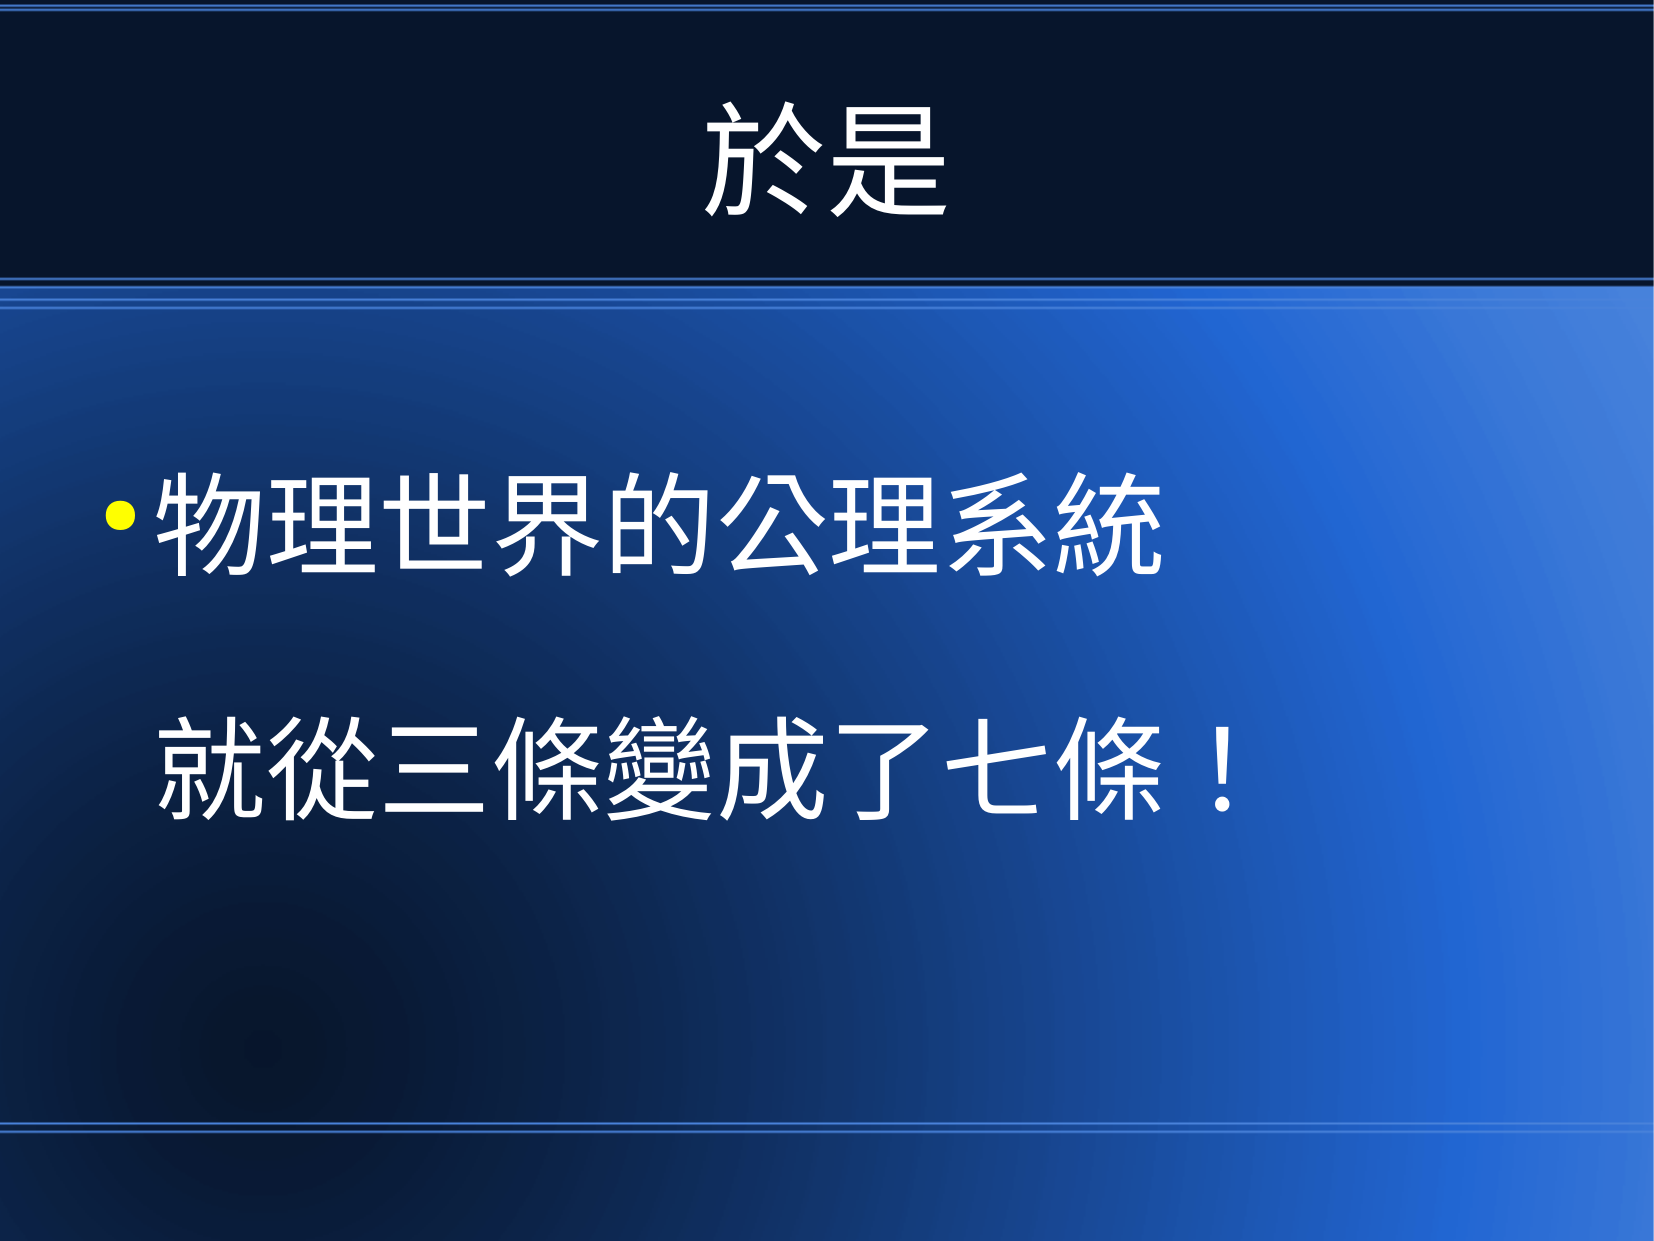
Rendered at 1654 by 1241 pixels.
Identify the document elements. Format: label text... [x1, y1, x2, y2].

title 於是 [82, 49, 1571, 257]
list 物理世界的公理系統 就從三條變成了七條！ [82, 355, 1571, 1241]
picture [0, 0, 1654, 1241]
